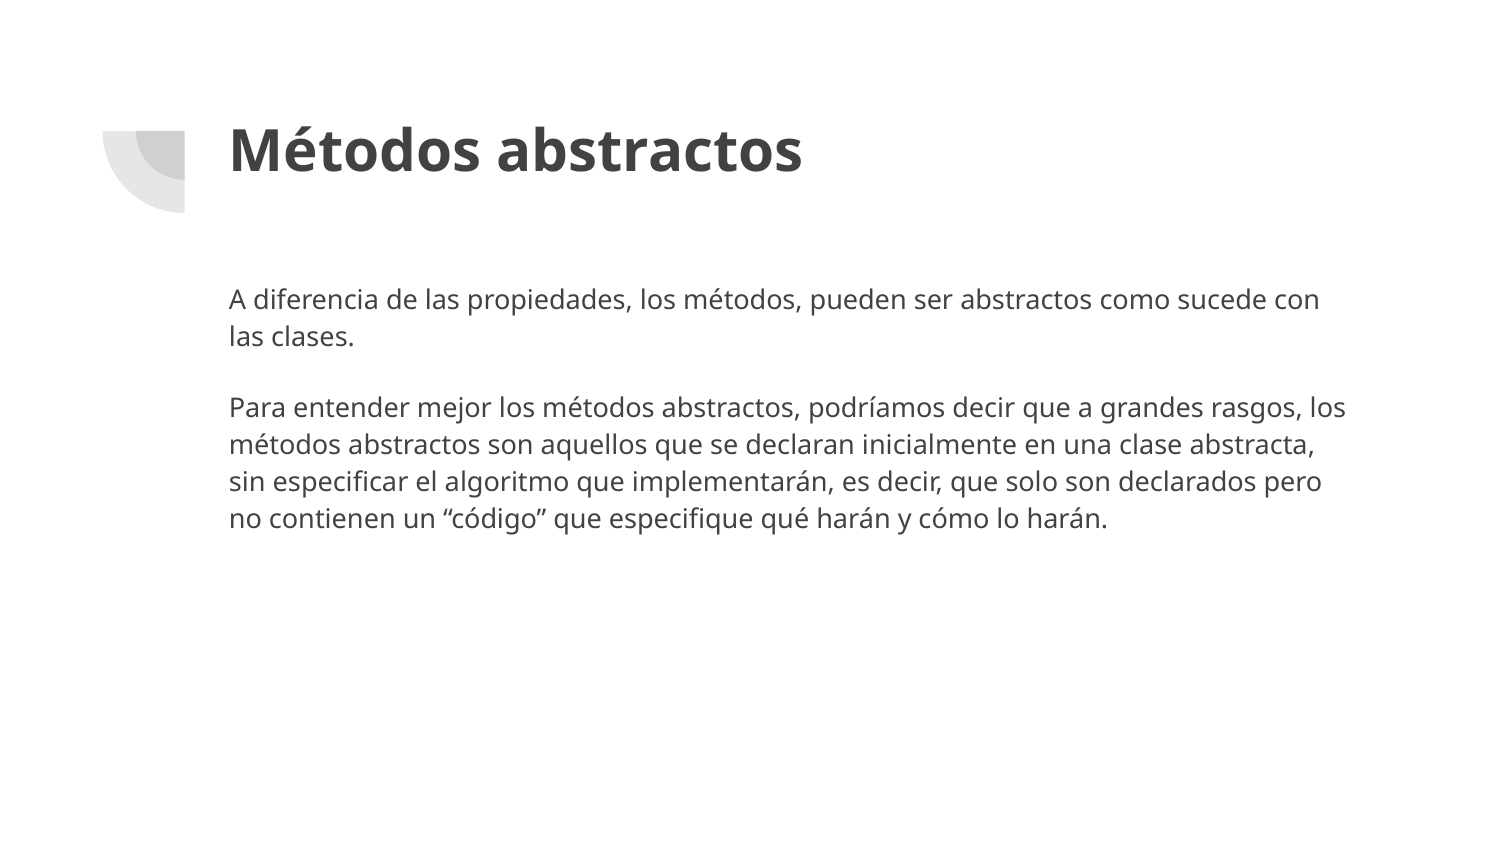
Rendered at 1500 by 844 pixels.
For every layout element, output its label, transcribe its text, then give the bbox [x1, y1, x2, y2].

list A diferencia de las propiedades, los métodos, pueden ser abstractos como sucede con las clases. Para entender mejor los métodos abstractos, podríamos decir que a grandes rasgos, los métodos abstractos son aquellos que se declaran inicialmente en una clase abstracta, sin especificar el algoritmo que implementarán, es decir, que solo son declarados pero no contienen un “código” que especifique qué harán y cómo lo harán. [213, 262, 1368, 680]
title Métodos abstractos [213, 98, 1368, 262]
